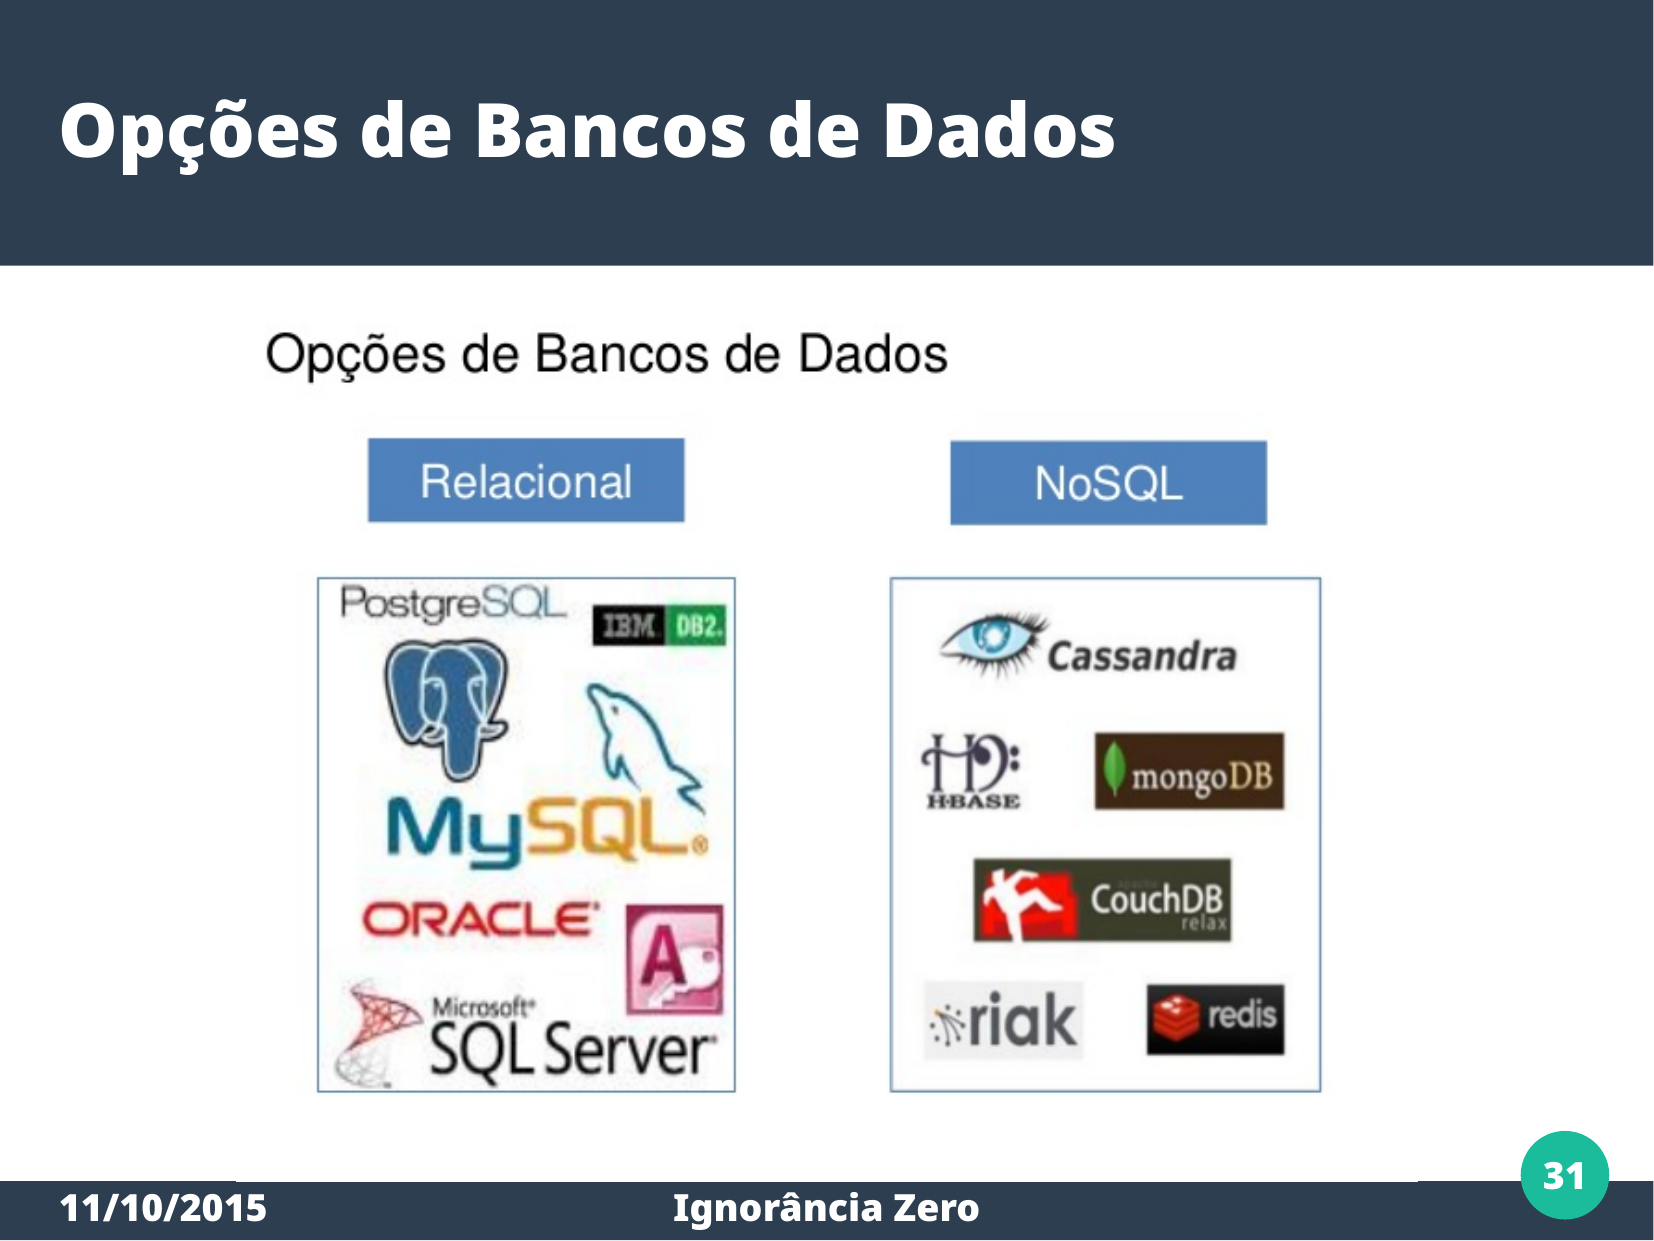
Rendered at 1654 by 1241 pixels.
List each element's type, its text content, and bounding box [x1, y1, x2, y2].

title Opções de Bancos de Dados [59, 49, 1595, 207]
picture [236, 294, 1418, 1182]
